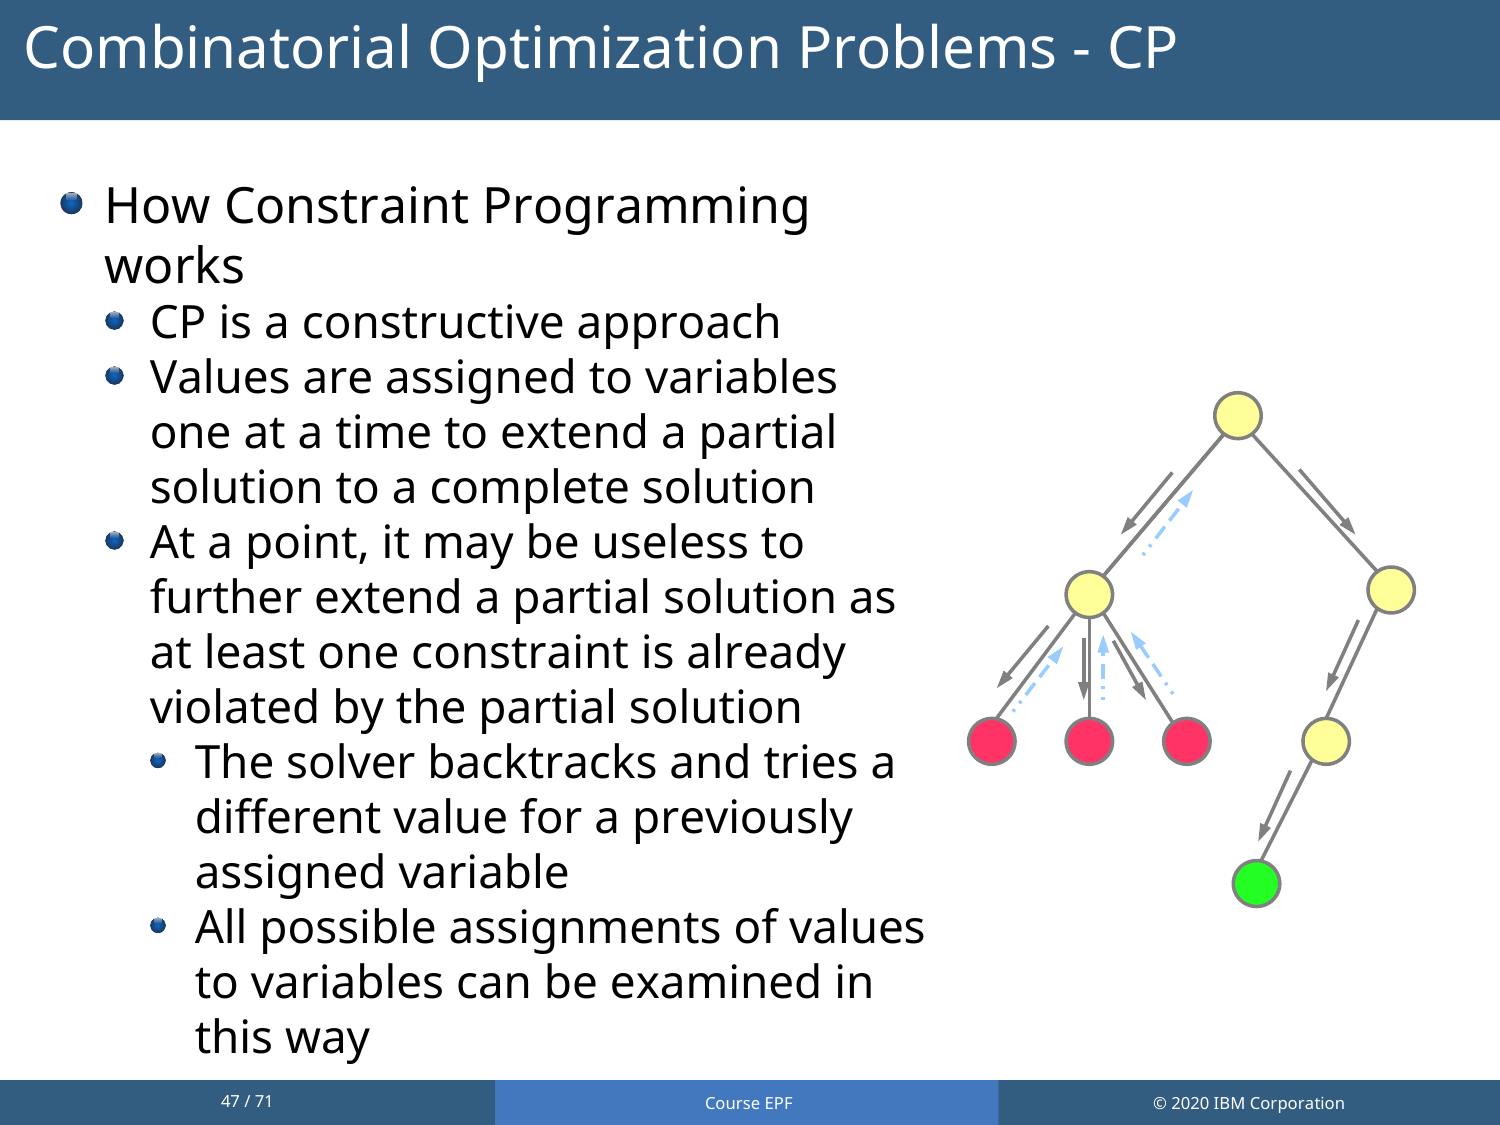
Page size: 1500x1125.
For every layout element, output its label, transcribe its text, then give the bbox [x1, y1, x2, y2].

title Combinatorial Optimization Problems - CP [0, 0, 1500, 121]
text_box [1214, 392, 1262, 439]
text_box [1368, 567, 1415, 613]
text_box [1302, 718, 1350, 765]
text_box [1233, 860, 1280, 907]
text_box [968, 718, 1016, 765]
text_box [1066, 718, 1113, 765]
list How Constraint Programming works CP is a constructive approach Values are assigned to variables one at a time to extend a partial solution to a complete solution At a point, it may be useless to further extend a partial solution as at least one constraint is already violated by the partial solution The solver backtracks and tries a different value for a previously assigned variable All possible assignments of values to variables can be examined in this way [45, 165, 946, 1071]
text_box [1163, 718, 1211, 765]
text_box [1066, 571, 1113, 618]
